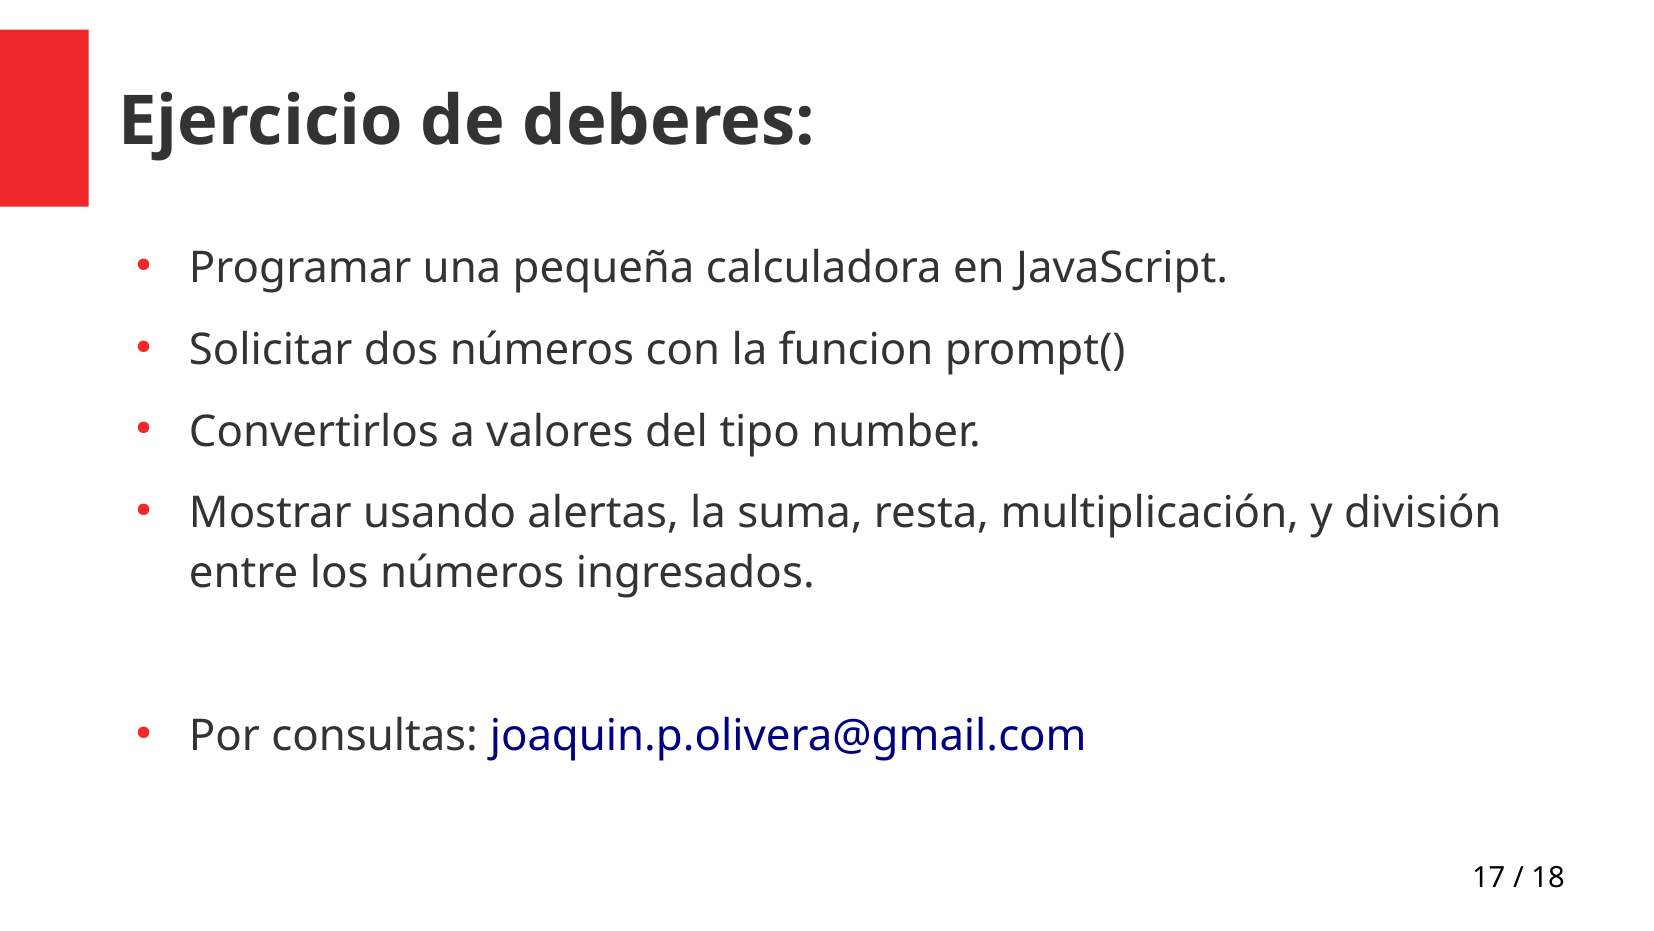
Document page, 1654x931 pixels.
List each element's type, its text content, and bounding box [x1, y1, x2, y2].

title Ejercicio de deberes: [118, 29, 1595, 207]
list Programar una pequeña calculadora en JavaScript. Solicitar dos números con la funcion prompt() Convertirlos a valores del tipo number. Mostrar usando alertas, la suma, resta, multiplicación, y división entre los números ingresados. Por consultas: joaquin.p.olivera@gmail.com [118, 236, 1595, 798]
